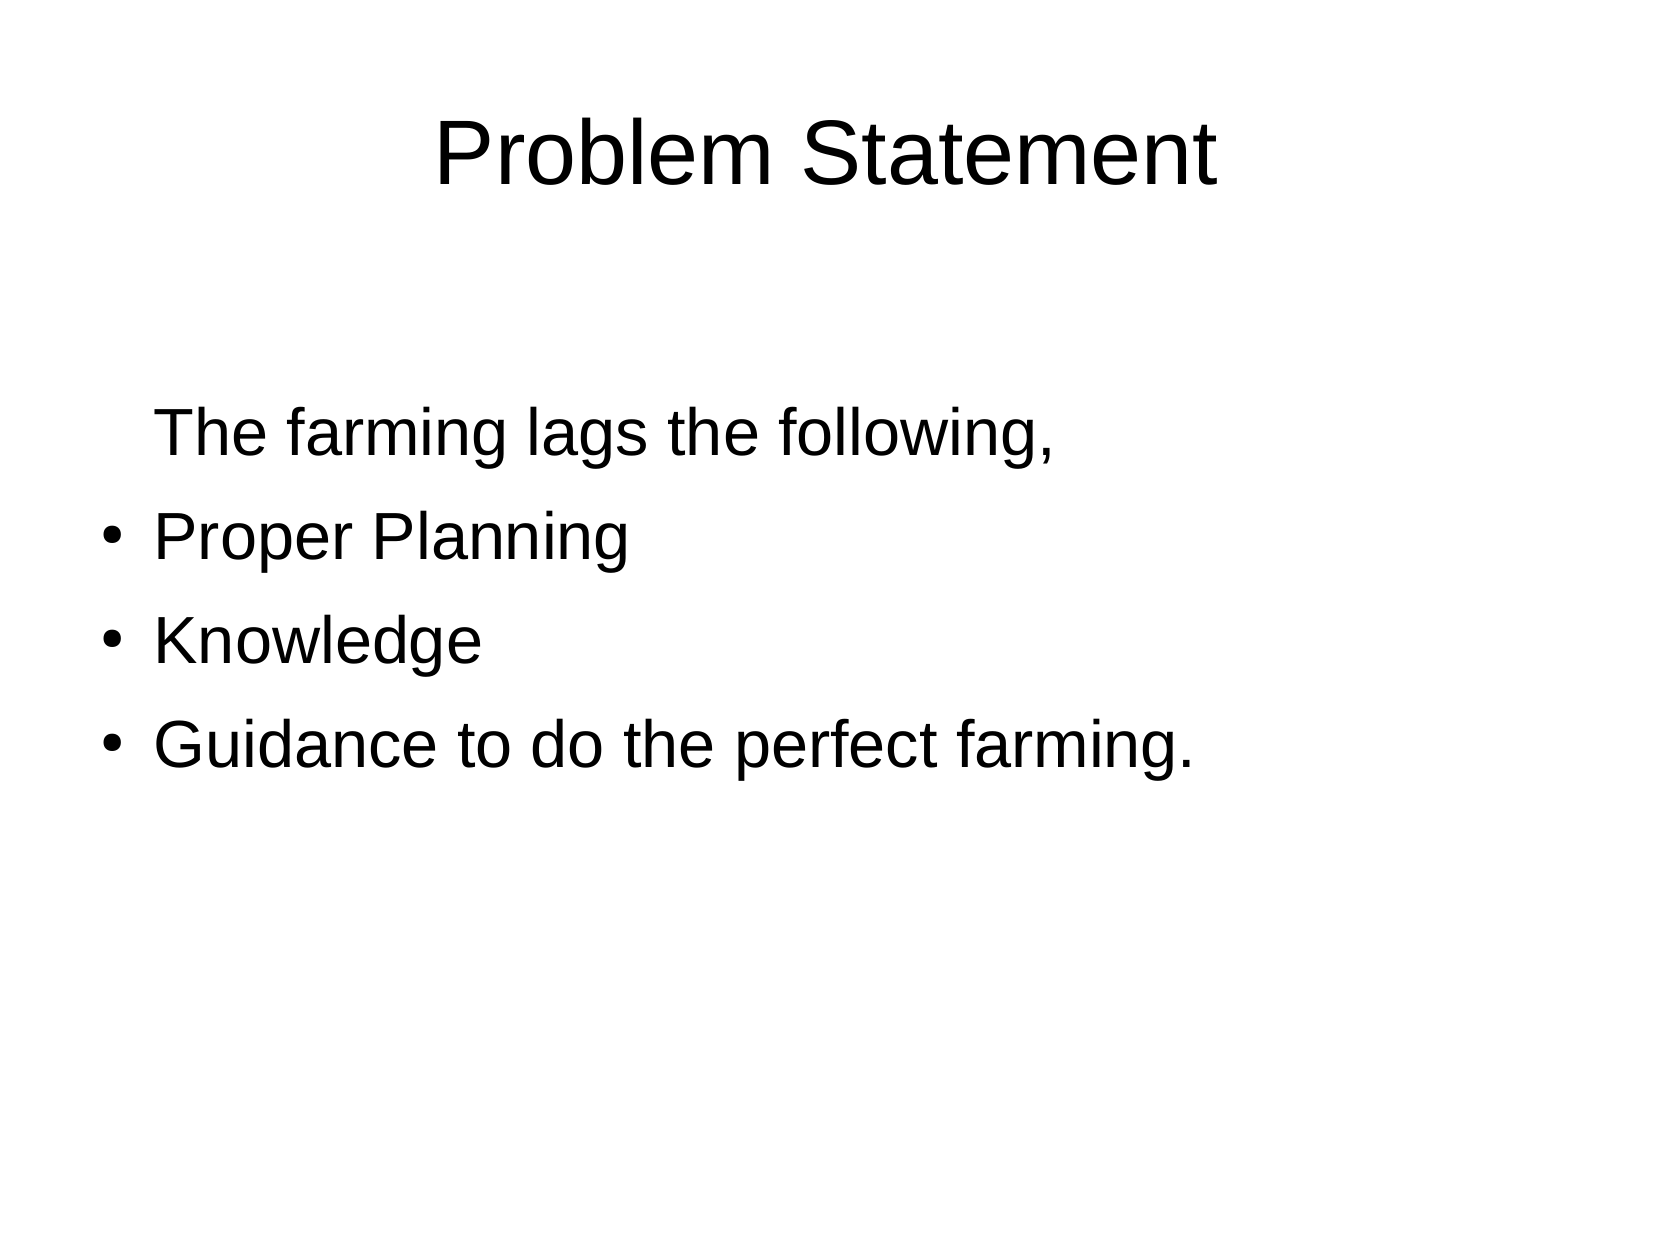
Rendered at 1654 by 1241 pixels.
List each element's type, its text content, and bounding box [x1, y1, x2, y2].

title Problem Statement [82, 49, 1571, 257]
list The farming lags the following, Proper Planning Knowledge Guidance to do the perfect farming. [82, 290, 1571, 1010]
